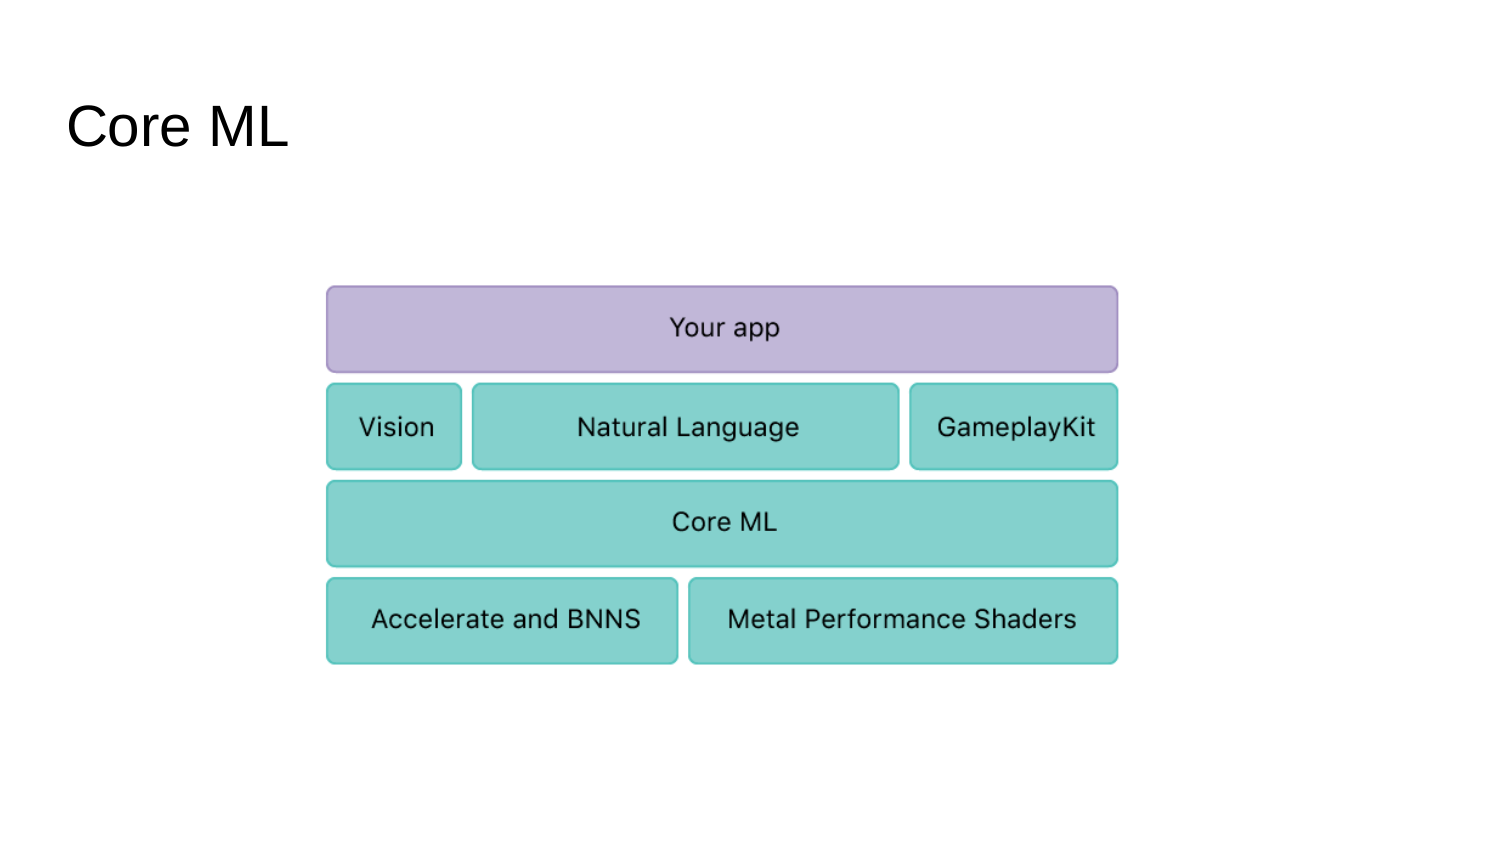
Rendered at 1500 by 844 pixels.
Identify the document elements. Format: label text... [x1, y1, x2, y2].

title Core ML [51, 72, 1449, 167]
picture [235, 243, 1195, 695]
